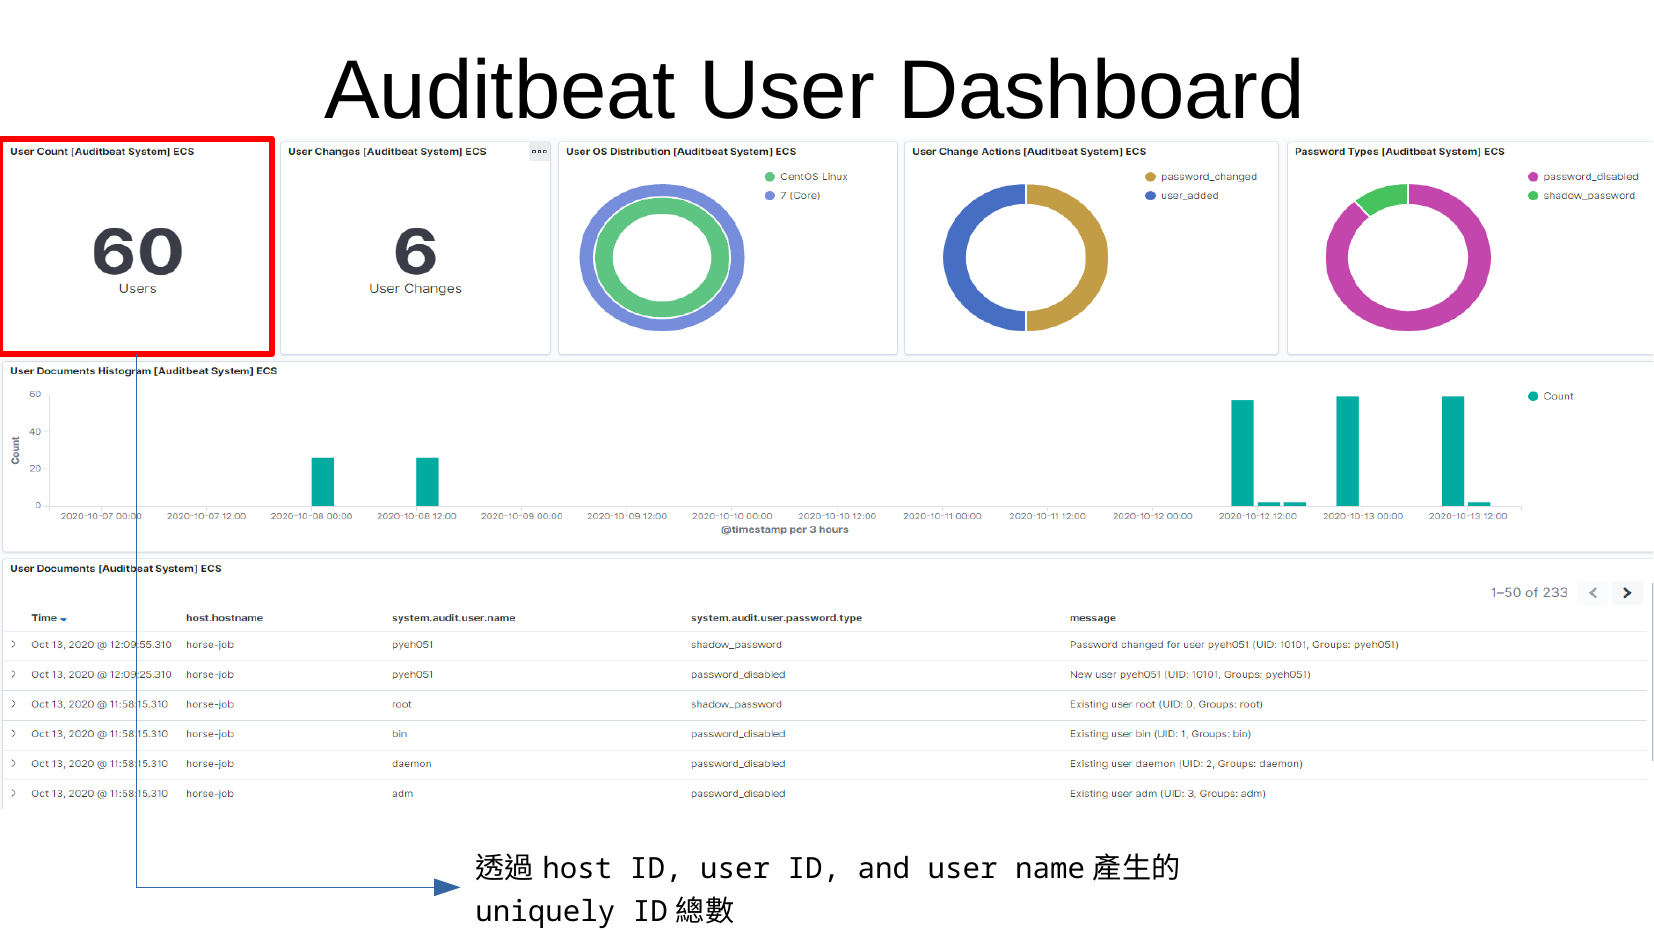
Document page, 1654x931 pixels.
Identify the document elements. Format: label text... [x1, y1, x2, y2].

picture [0, 357, 136, 810]
picture [137, 138, 1654, 810]
text_box 透過host ID, user ID, and user name產生的uniquely ID總數 [460, 837, 1241, 922]
text_box Auditbeat User Dashboard [47, 35, 1607, 138]
picture [3, 142, 269, 351]
